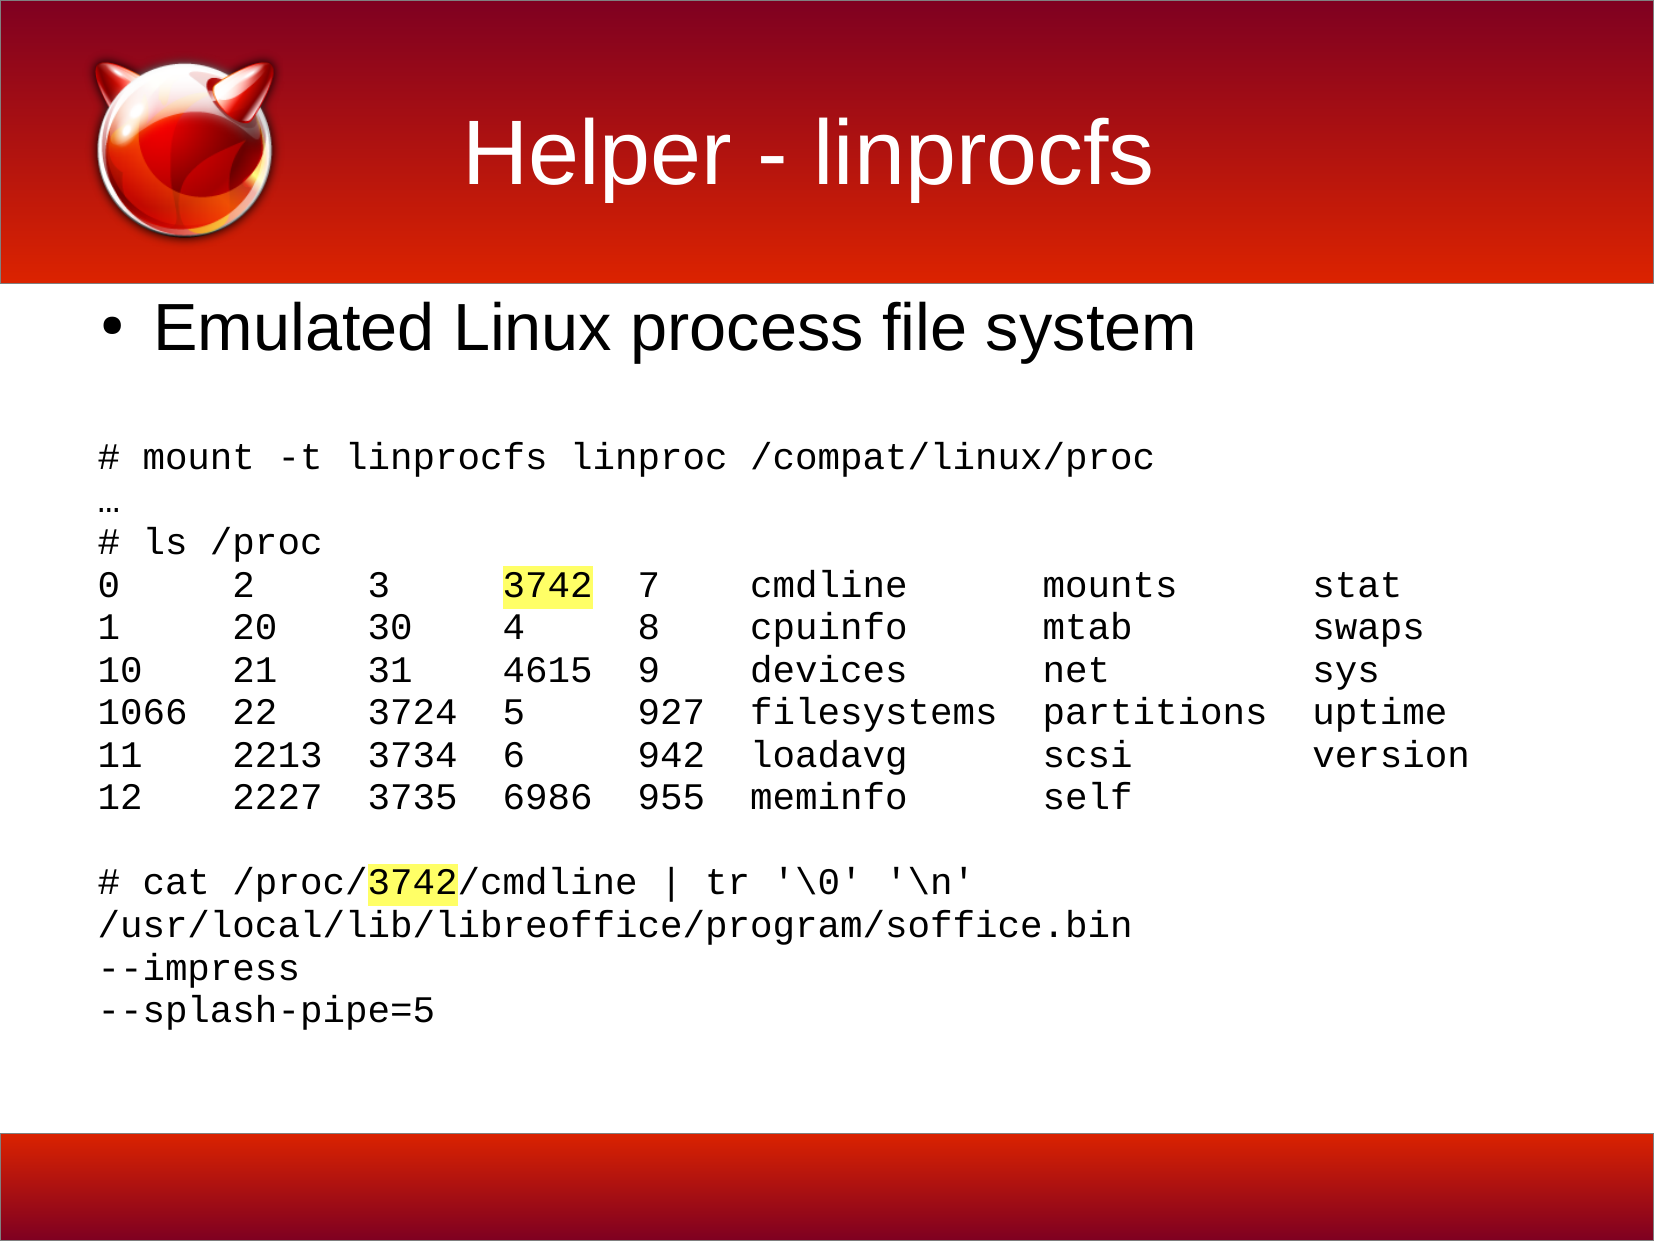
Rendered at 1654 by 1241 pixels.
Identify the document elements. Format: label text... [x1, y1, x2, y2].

text_box # mount -t linprocfs linproc /compat/linux/proc … # ls /proc 0 2 3 3742 7 cmdline mounts stat 1 20 30 4 8 cpuinfo mtab swaps 10 21 31 4615 9 devices net sys 1066 22 3724 5 927 filesystems partitions uptime 11 2213 3734 6 942 loadavg scsi version 12 2227 3735 6986 955 meminfo self # cat /proc/3742/cmdline | tr '\0' '\n' /usr/local/lib/libreoffice/program/soffice.bin --impress --splash-pipe=5 [82, 431, 1548, 1042]
title Helper - linprocfs [82, 49, 1536, 257]
list Emulated Linux process file system [82, 290, 1538, 431]
